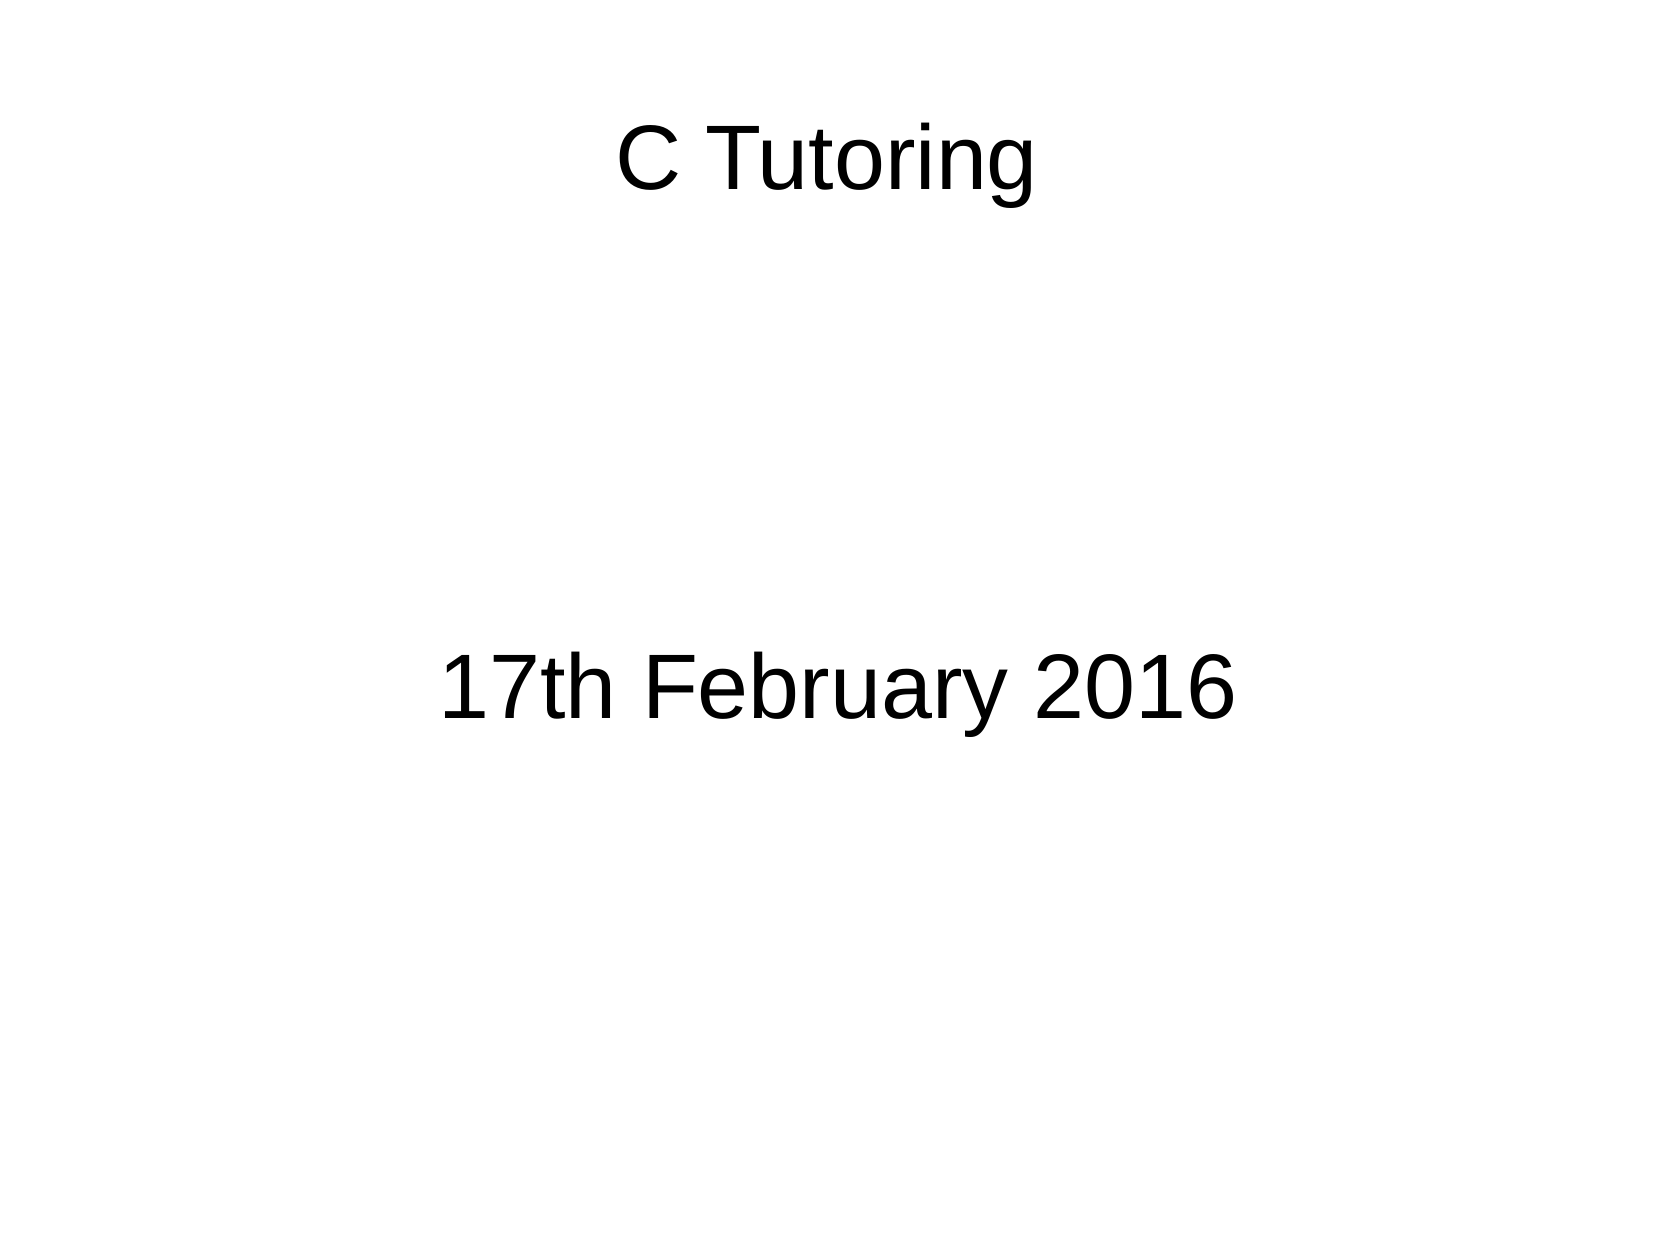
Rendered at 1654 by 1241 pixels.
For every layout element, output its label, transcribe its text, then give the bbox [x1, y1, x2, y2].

subtitle 17th February 2016 [94, 253, 1583, 1111]
title C Tutoring [82, 49, 1571, 257]
